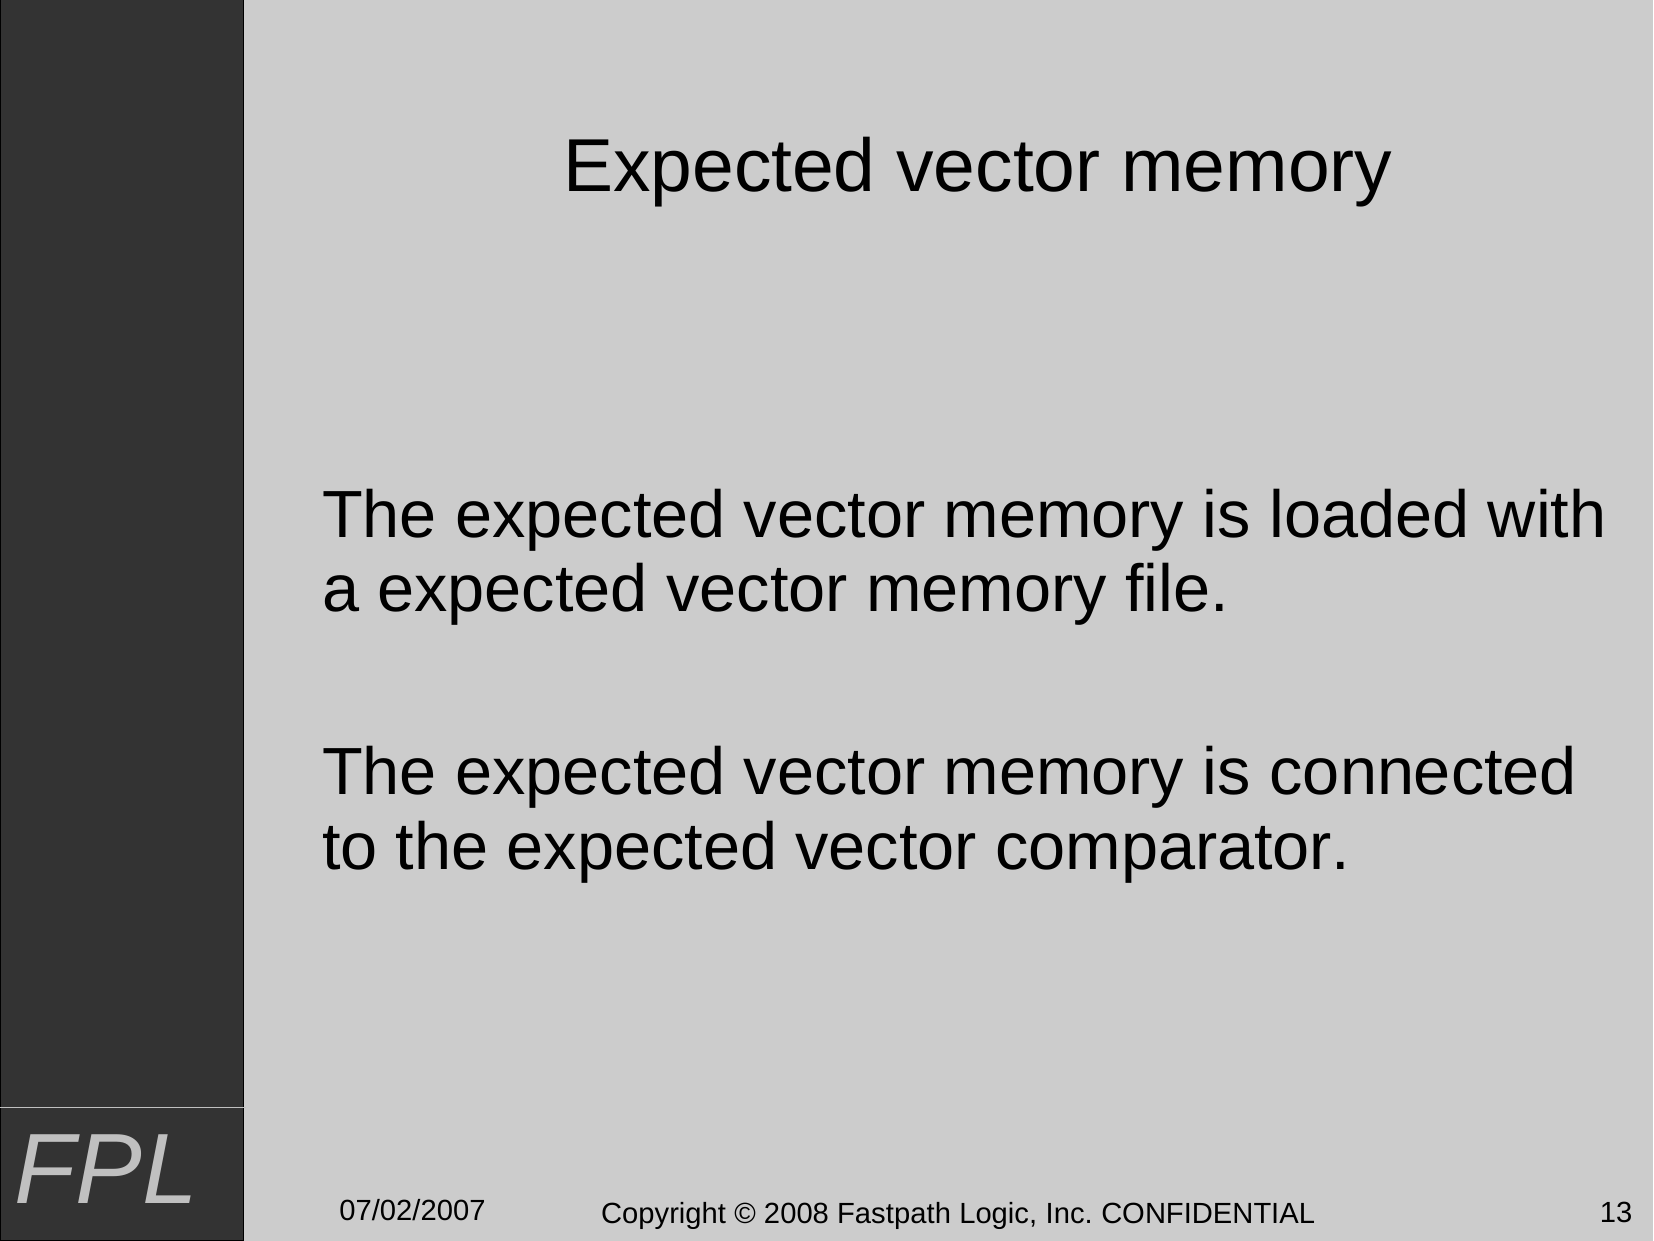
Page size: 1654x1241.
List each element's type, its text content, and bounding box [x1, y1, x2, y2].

title Expected vector memory [426, 57, 1529, 272]
subtitle The expected vector memory is loaded with a expected vector memory file. The expected vector memory is connected to the expected vector comparator. [322, 272, 1634, 1179]
